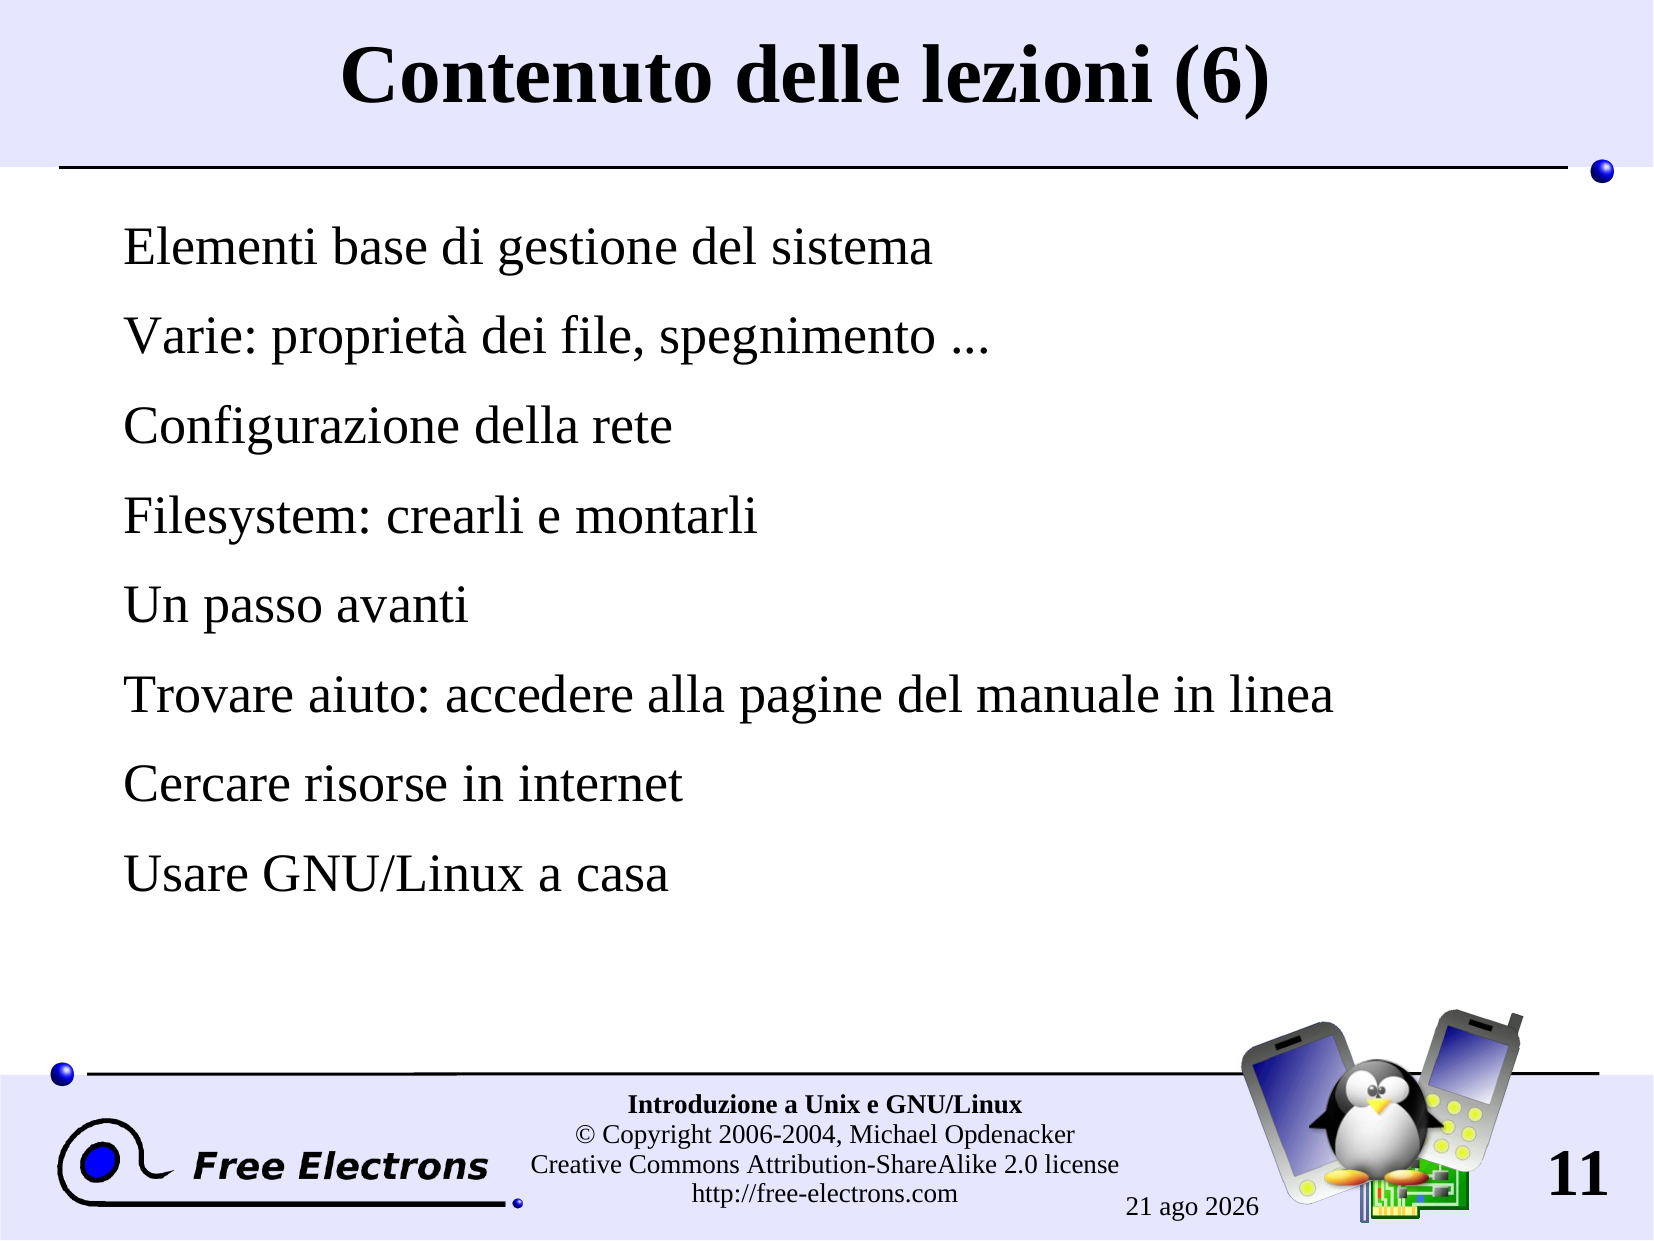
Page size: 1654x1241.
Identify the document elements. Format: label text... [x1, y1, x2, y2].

picture [50, 1107, 527, 1216]
picture [1231, 1007, 1538, 1241]
title Contenuto delle lezioni (6) [60, 20, 1551, 130]
list Elementi base di gestione del sistema Varie: proprietà dei file, spegnimento ... Configurazione della rete Filesystem: crearli e montarli Un passo avanti Trovare aiuto: accedere alla pagine del manuale in linea Cercare risorse in internet Usare GNU/Linux a casa [105, 216, 1518, 1066]
